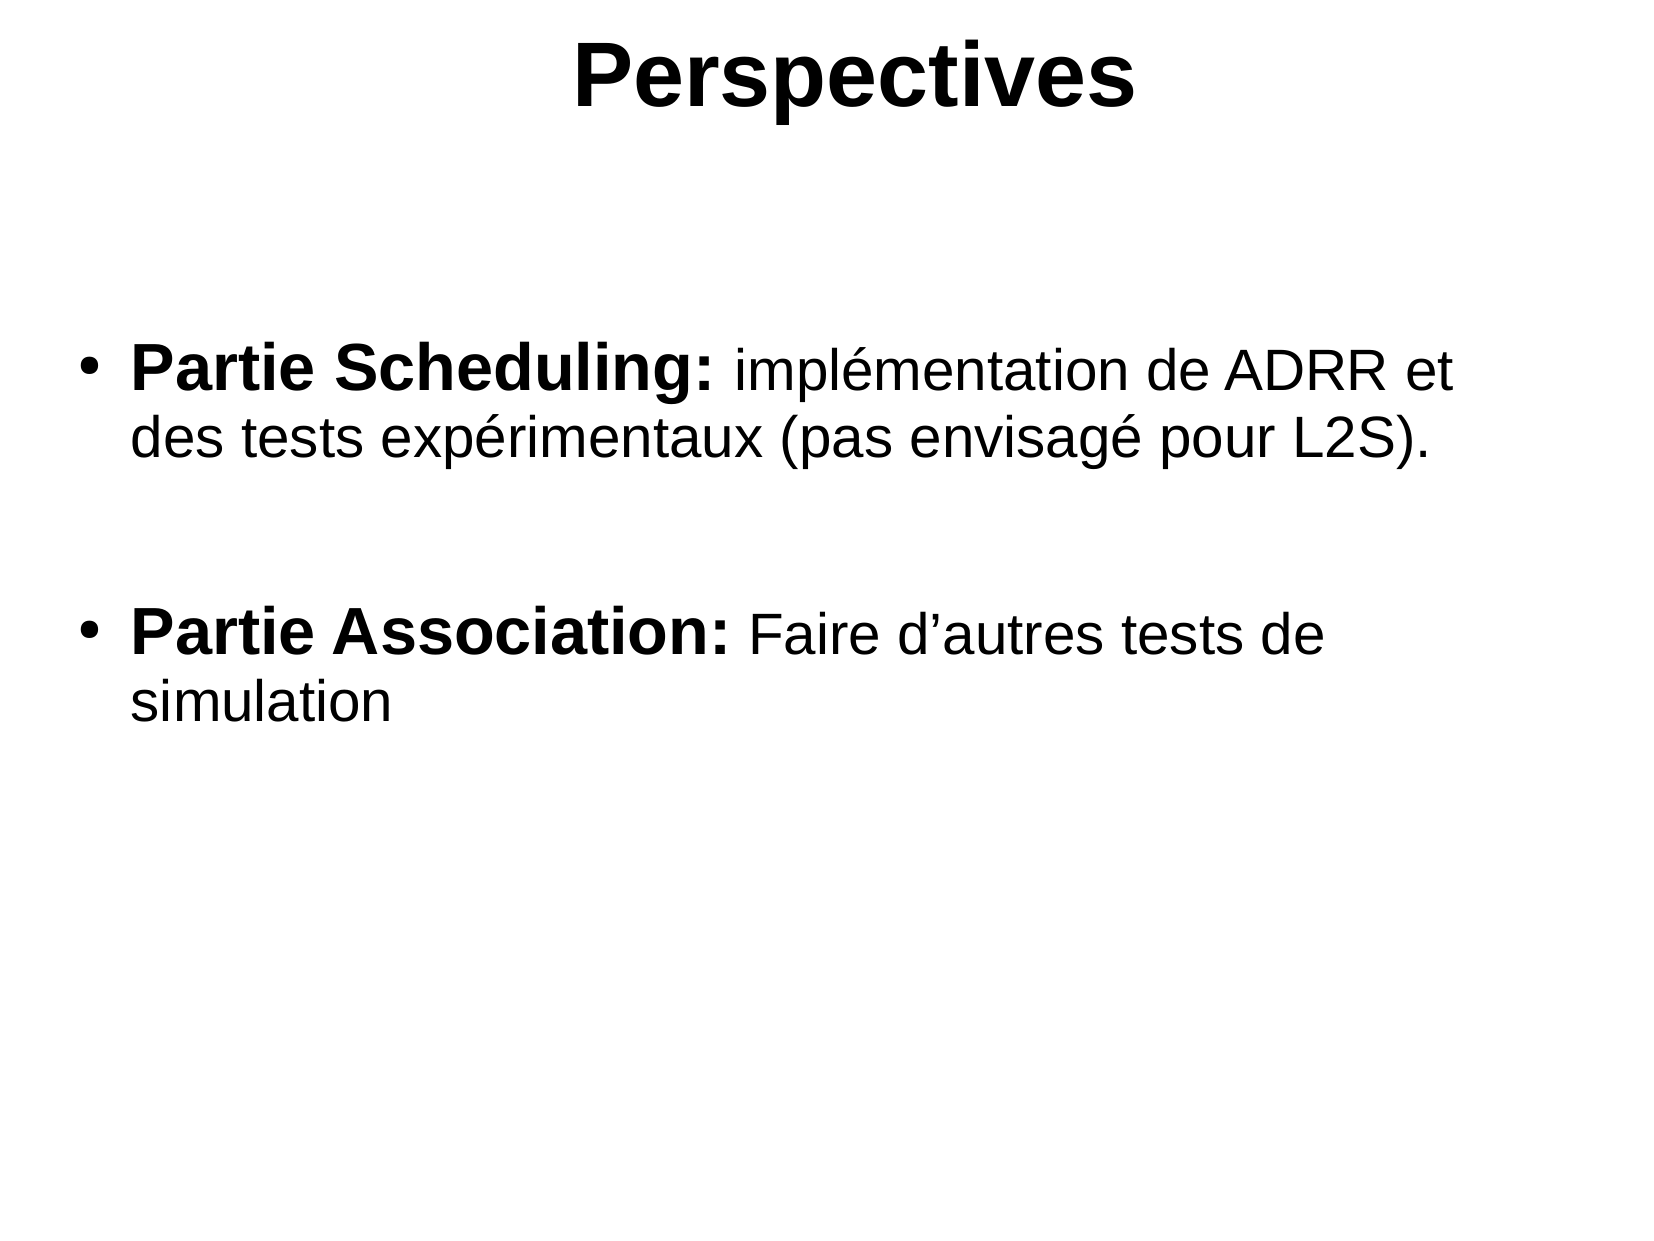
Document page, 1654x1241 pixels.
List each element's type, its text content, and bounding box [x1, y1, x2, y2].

list Partie Scheduling: implémentation de ADRR et des tests expérimentaux (pas envisagé pour L2S). Partie Association: Faire d’autres tests de simulation [60, 330, 1549, 1050]
title Perspectives [510, 15, 1201, 136]
